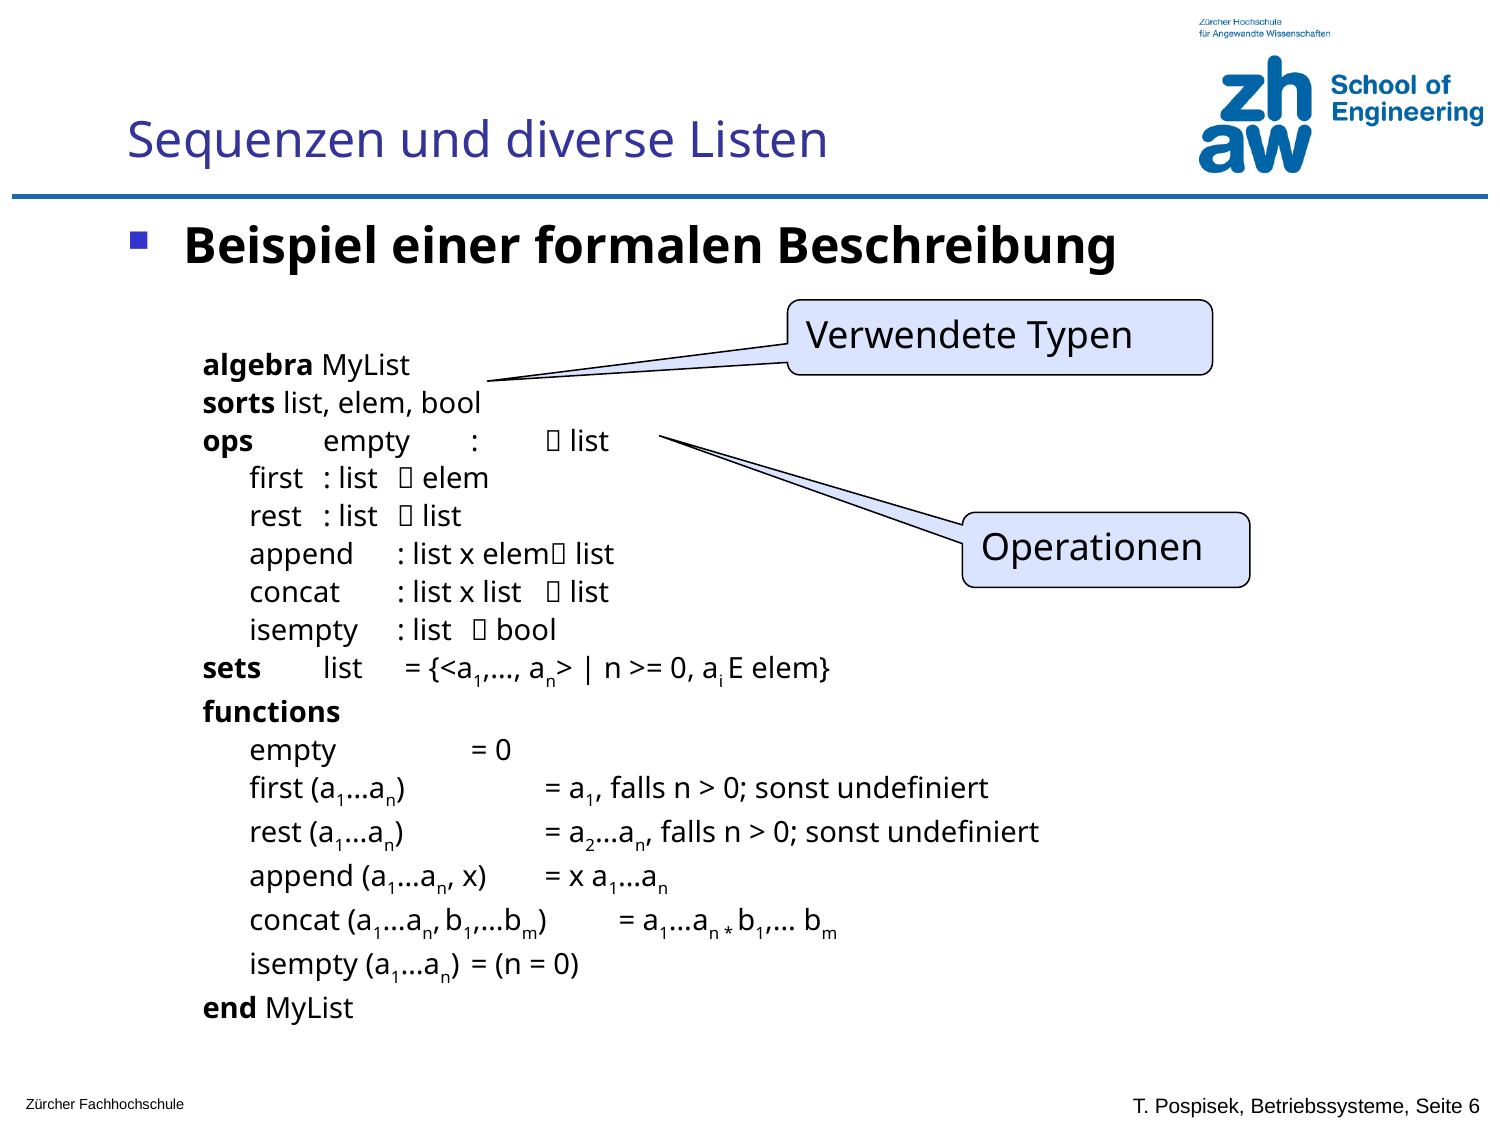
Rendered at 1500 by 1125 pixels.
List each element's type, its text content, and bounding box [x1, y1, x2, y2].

title Sequenzen und diverse Listen [112, 50, 1391, 175]
picture [1199, 19, 1483, 173]
text_box Operationen [659, 435, 1250, 588]
list Beispiel einer formalen Beschreibung algebra MyList sorts list, elem, bool ops empty :  list first : list  elem rest : list  list append : list x elem list concat : list x list  list isempty : list  bool sets list = {<a1,…, an> | n >= 0, ai E elem} functions empty = 0 first (a1…an) = a1, falls n > 0; sonst undefiniert rest (a1…an) = a2…an, falls n > 0; sonst undefiniert append (a1…an, x) = x a1…an concat (a1…an, b1,…bm) = a1…an * b1,… bm isempty (a1…an) = (n = 0) end MyList [112, 212, 1325, 938]
text_box Verwendete Typen [486, 299, 1213, 382]
